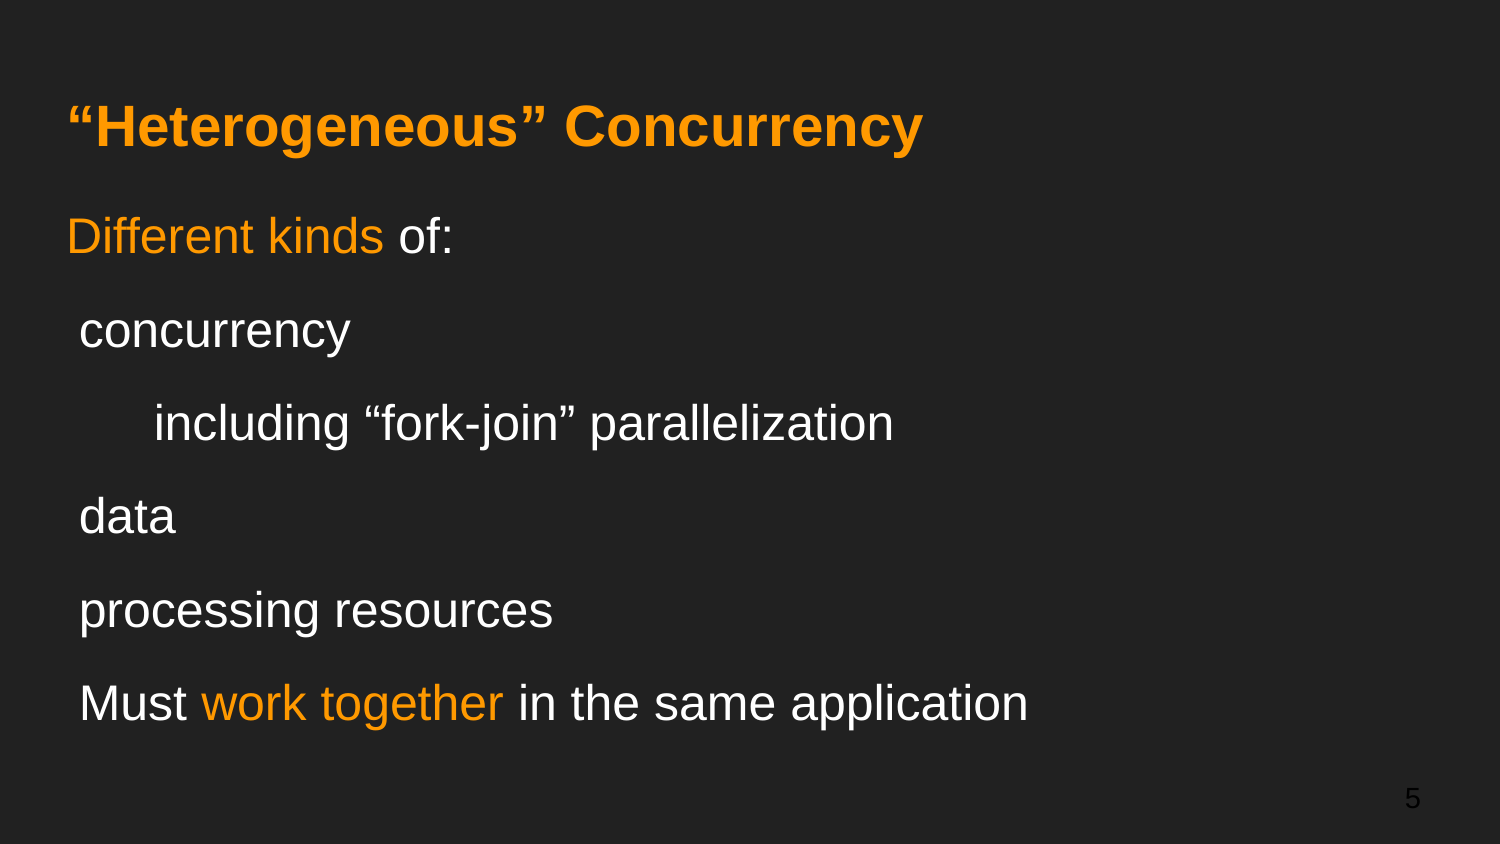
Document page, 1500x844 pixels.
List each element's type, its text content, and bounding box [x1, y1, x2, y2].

title “Heterogeneous” Concurrency [51, 72, 1449, 167]
list Different kinds of: concurrency including “fork-join” parallelization data processing resources Must work together in the same application [51, 189, 1449, 750]
slide_number <number> [1389, 764, 1480, 830]
